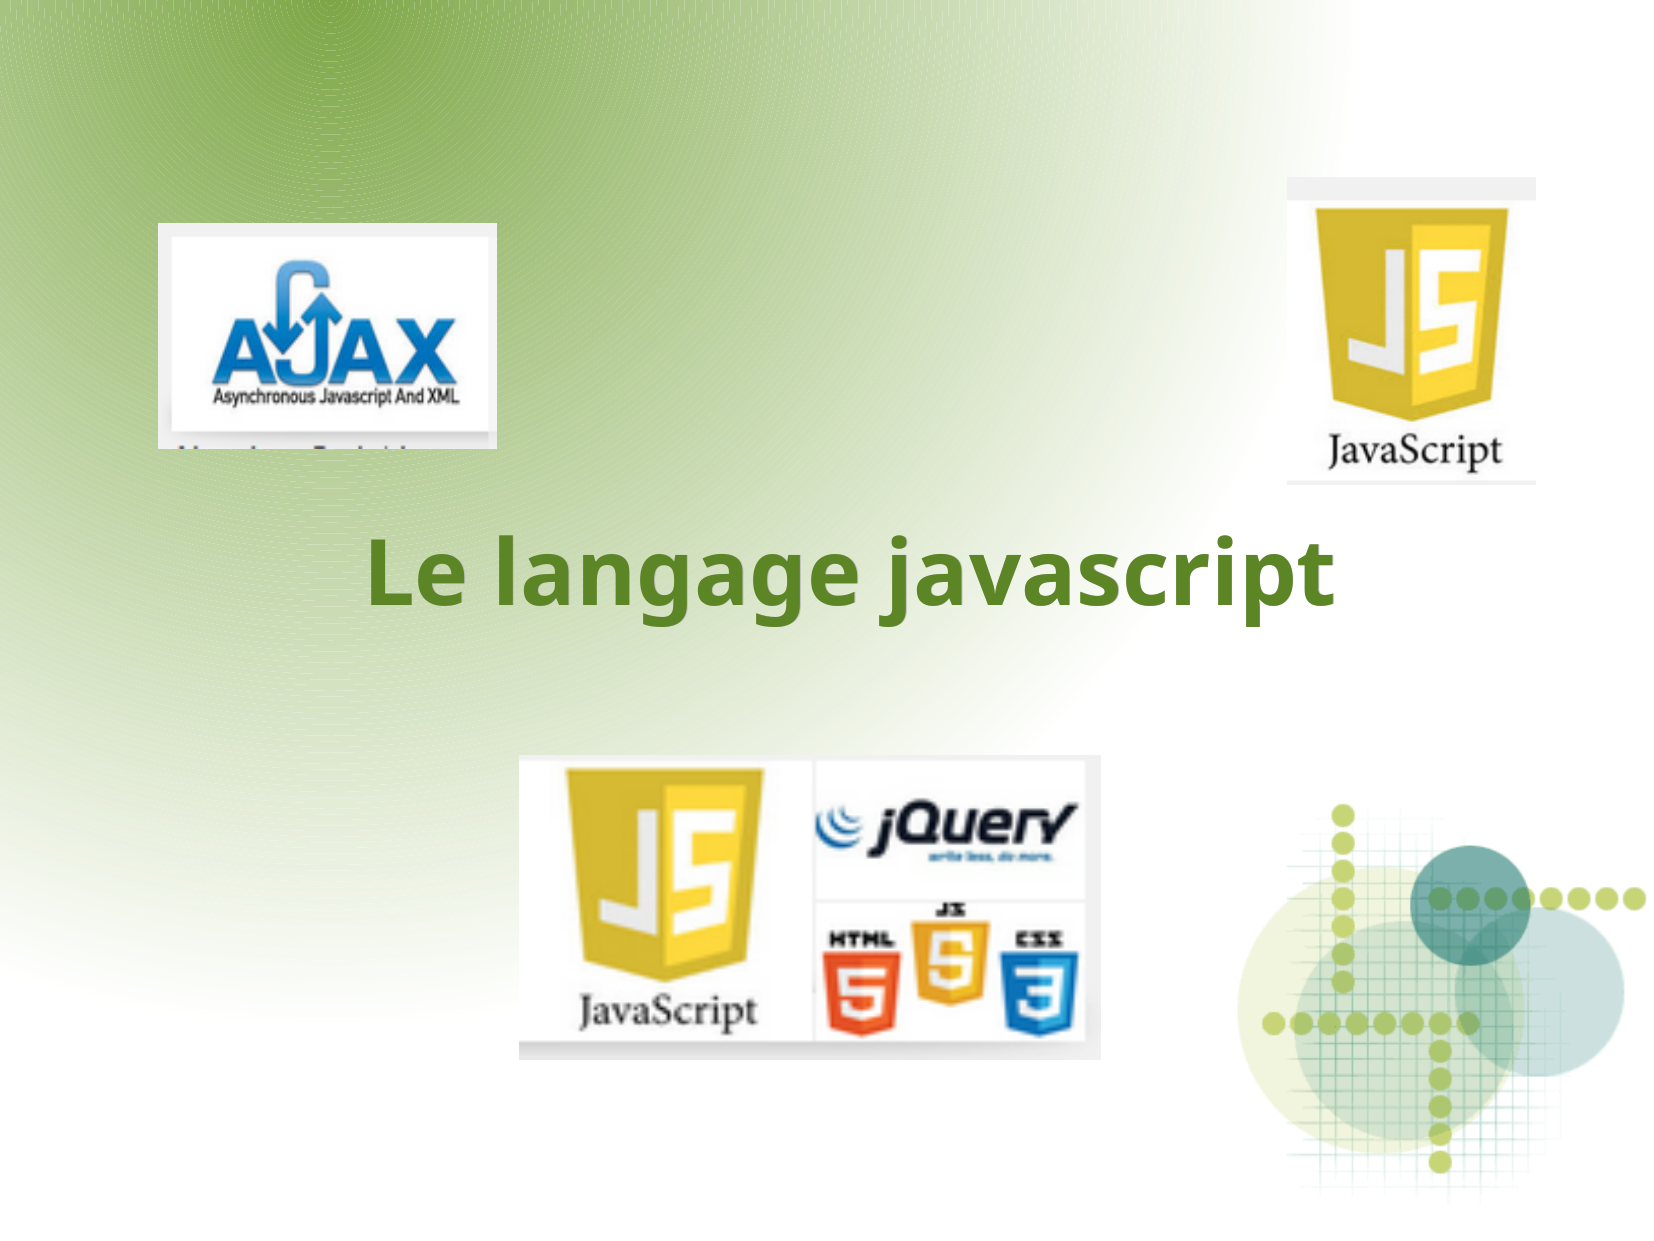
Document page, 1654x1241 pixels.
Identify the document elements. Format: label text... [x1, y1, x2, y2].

picture [1224, 792, 1654, 1211]
title Le langage javascript [106, 466, 1595, 674]
picture [519, 755, 1101, 1060]
picture [1287, 177, 1536, 485]
picture [158, 223, 497, 449]
